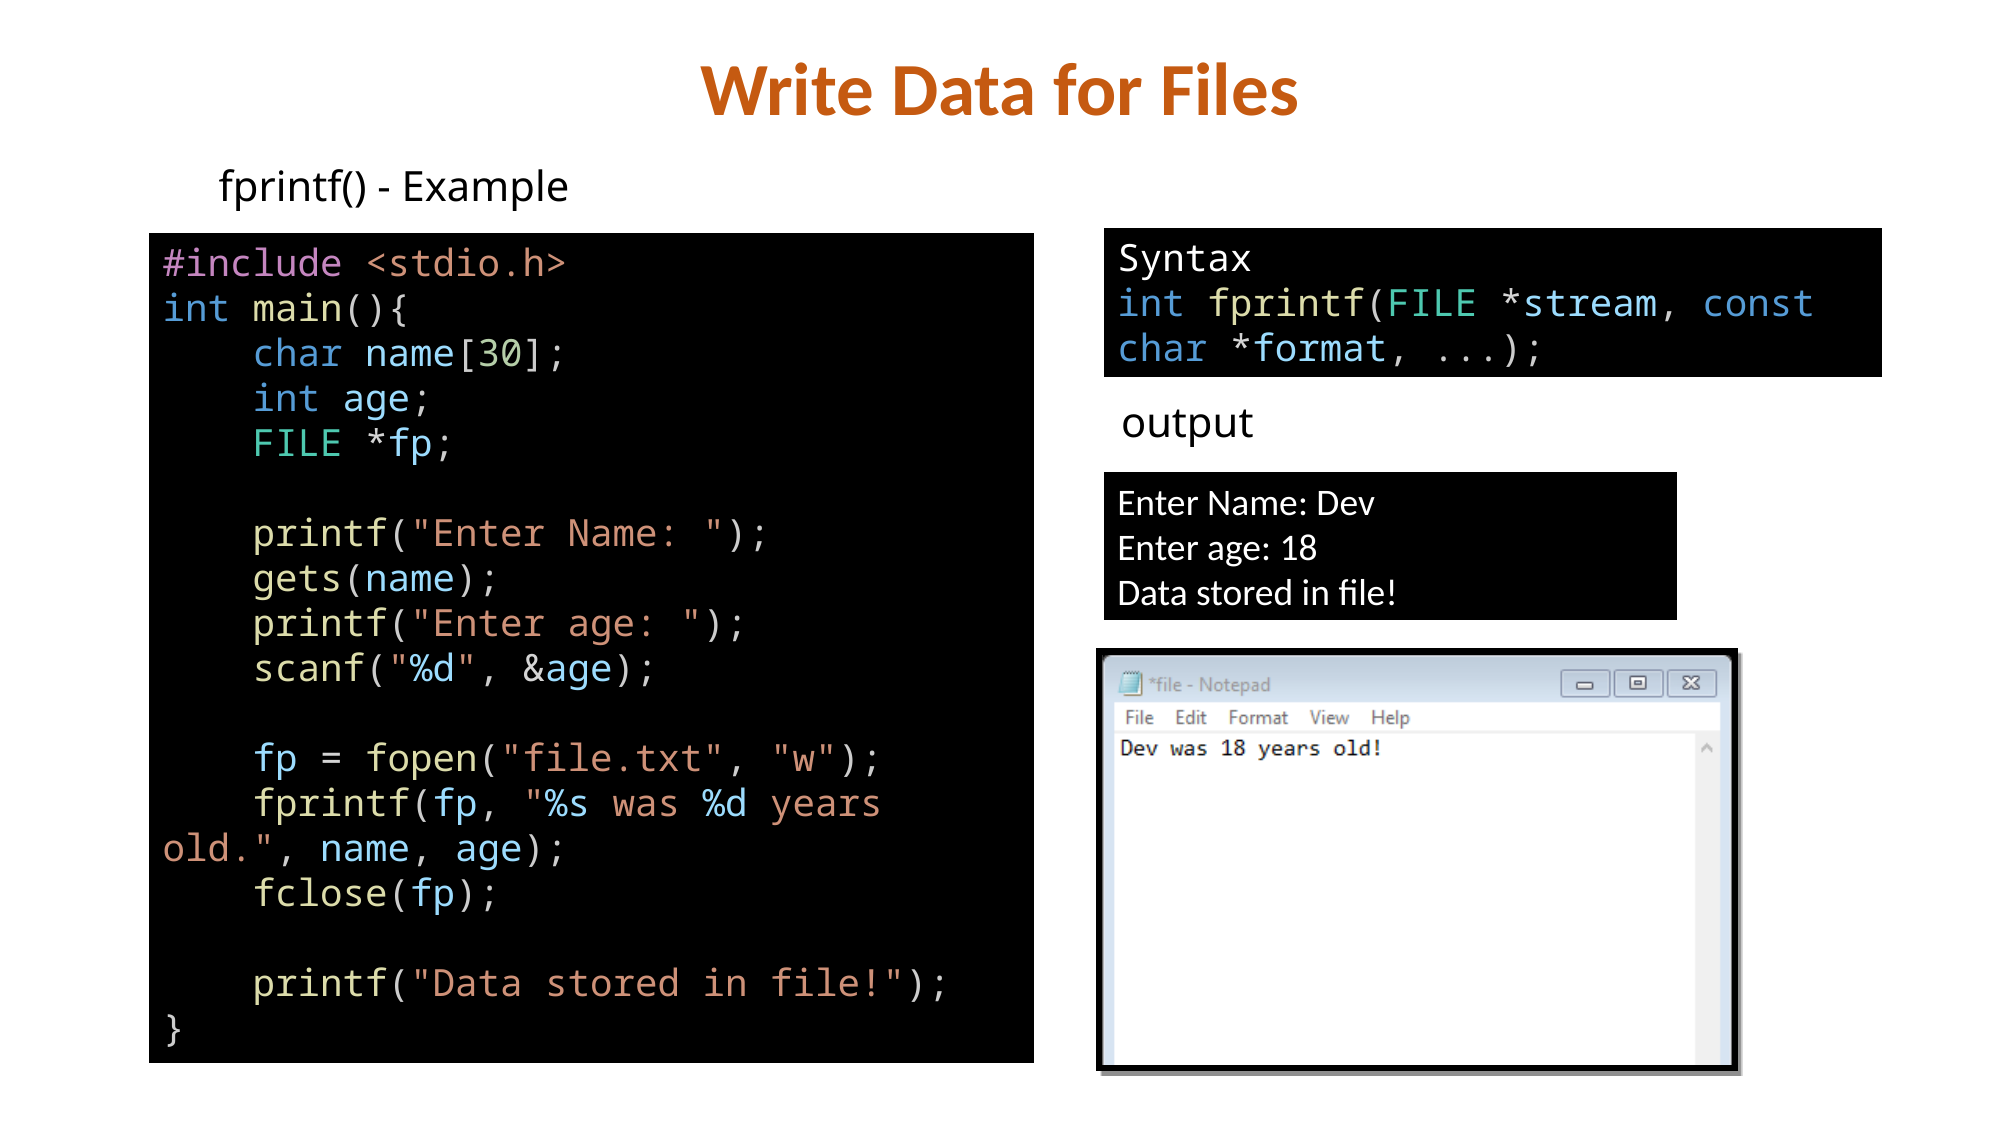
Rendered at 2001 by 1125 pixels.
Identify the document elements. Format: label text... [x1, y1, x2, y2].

text_box Enter Name: Dev Enter age: 18 Data stored in file! [1102, 470, 1679, 622]
text_box Write Data for Files [666, 33, 1334, 140]
text_box fprintf() - Example [147, 152, 641, 219]
text_box Syntax int fprintf(FILE *stream, const char *format, ...); [1102, 226, 1884, 379]
text_box output [1102, 388, 1273, 454]
text_box #include <stdio.h> int main(){ char name[30]; int age; FILE *fp; printf("Enter Name: "); gets(name); printf("Enter age: "); scanf("%d", &age); fp = fopen("file.txt", "w"); fprintf(fp, "%s was %d years old.", name, age); fclose(fp); printf("Data stored in file!"); } [147, 231, 1036, 1065]
picture [1102, 654, 1733, 1065]
